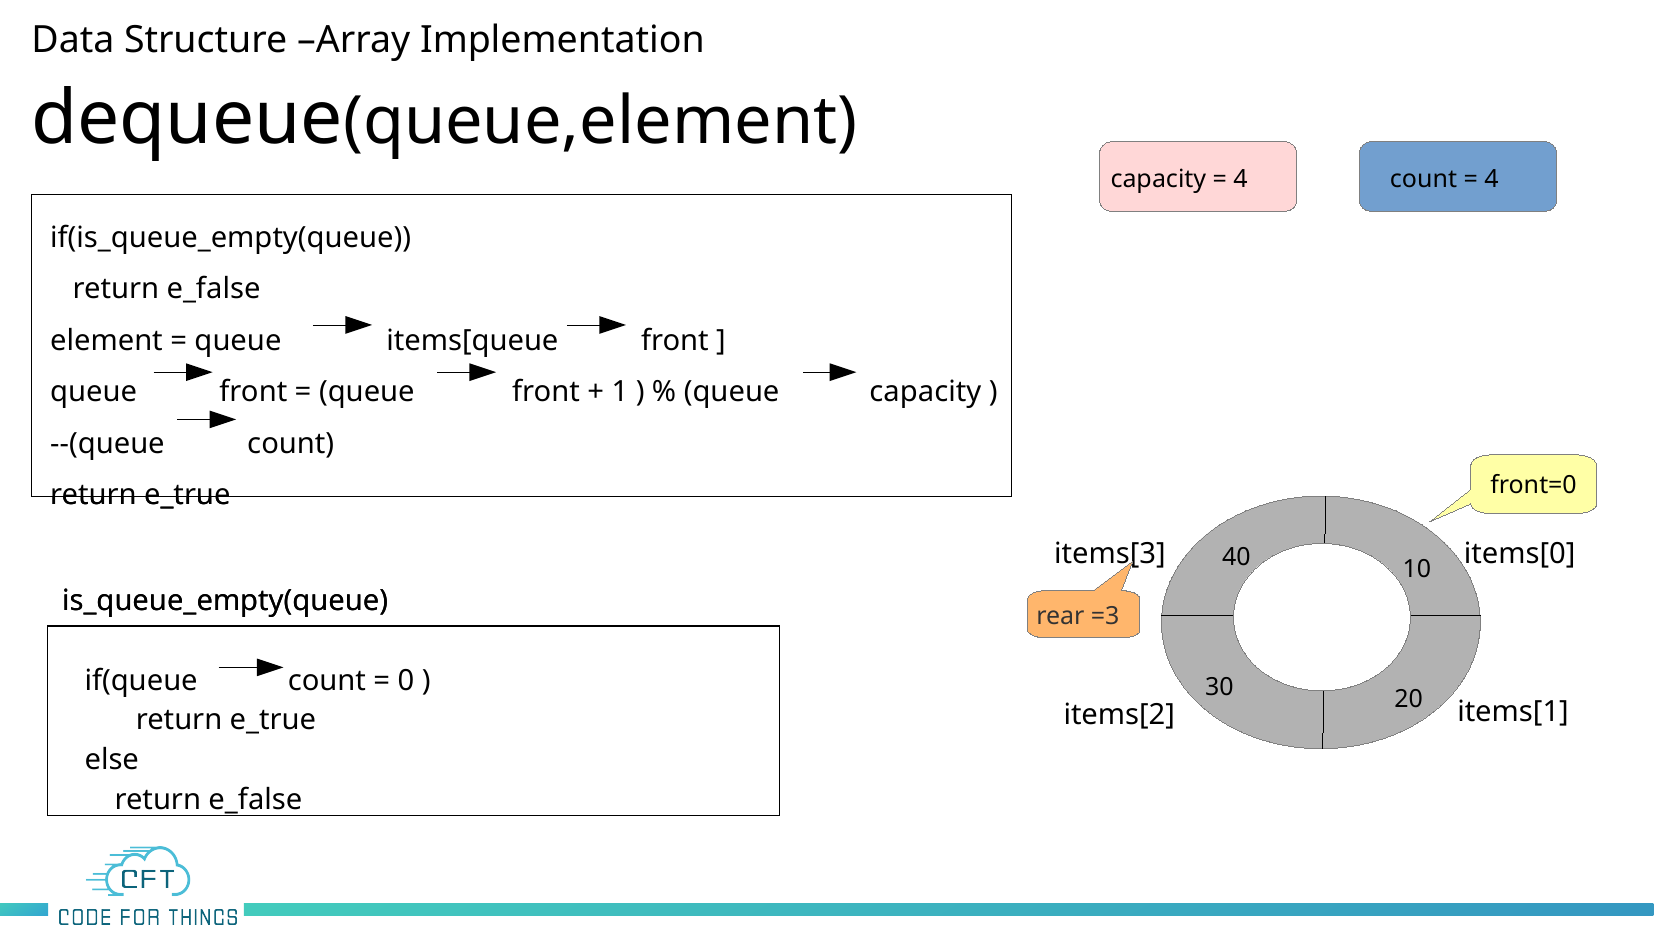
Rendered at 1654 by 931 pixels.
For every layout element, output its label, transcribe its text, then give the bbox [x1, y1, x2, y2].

text_box capacity = 4 [1089, 153, 1312, 206]
text_box rear =3 [1021, 590, 1148, 635]
text_box 10 [1387, 543, 1450, 588]
text_box [47, 625, 780, 816]
text_box front=0 [1429, 454, 1597, 522]
text_box [31, 194, 1012, 497]
text_box items[0] [1449, 524, 1609, 574]
text_box count = 4 [1349, 153, 1571, 206]
text_box is_queue_empty(queue) if(queue count = 0 ) return e_true else return e_false [47, 571, 733, 793]
text_box 30 [1190, 661, 1253, 706]
text_box 40 [1207, 531, 1270, 576]
text_box [212, 795, 220, 800]
text_box [252, 801, 259, 807]
text_box 20 [1379, 673, 1442, 718]
text_box [1101, 206, 1295, 212]
text_box [1161, 496, 1481, 749]
text_box [289, 795, 297, 800]
text_box [158, 793, 166, 807]
text_box [1361, 206, 1555, 212]
text_box [1359, 141, 1557, 153]
text_box items[1] [1442, 682, 1609, 732]
picture [59, 846, 237, 925]
text_box if(is_queue_empty(queue)) return e_false element = queue items[queue front ] queue front = (queue front + 1 ) % (queue capacity ) --(queue count) return e_true [35, 208, 1028, 523]
text_box [1094, 561, 1133, 590]
text_box [1099, 141, 1297, 153]
title Data Structure –Array Implementation dequeue(queue,element) [31, 12, 1535, 166]
text_box items[3] [1039, 524, 1208, 574]
text_box [130, 795, 138, 800]
text_box items[2] [1048, 685, 1208, 735]
